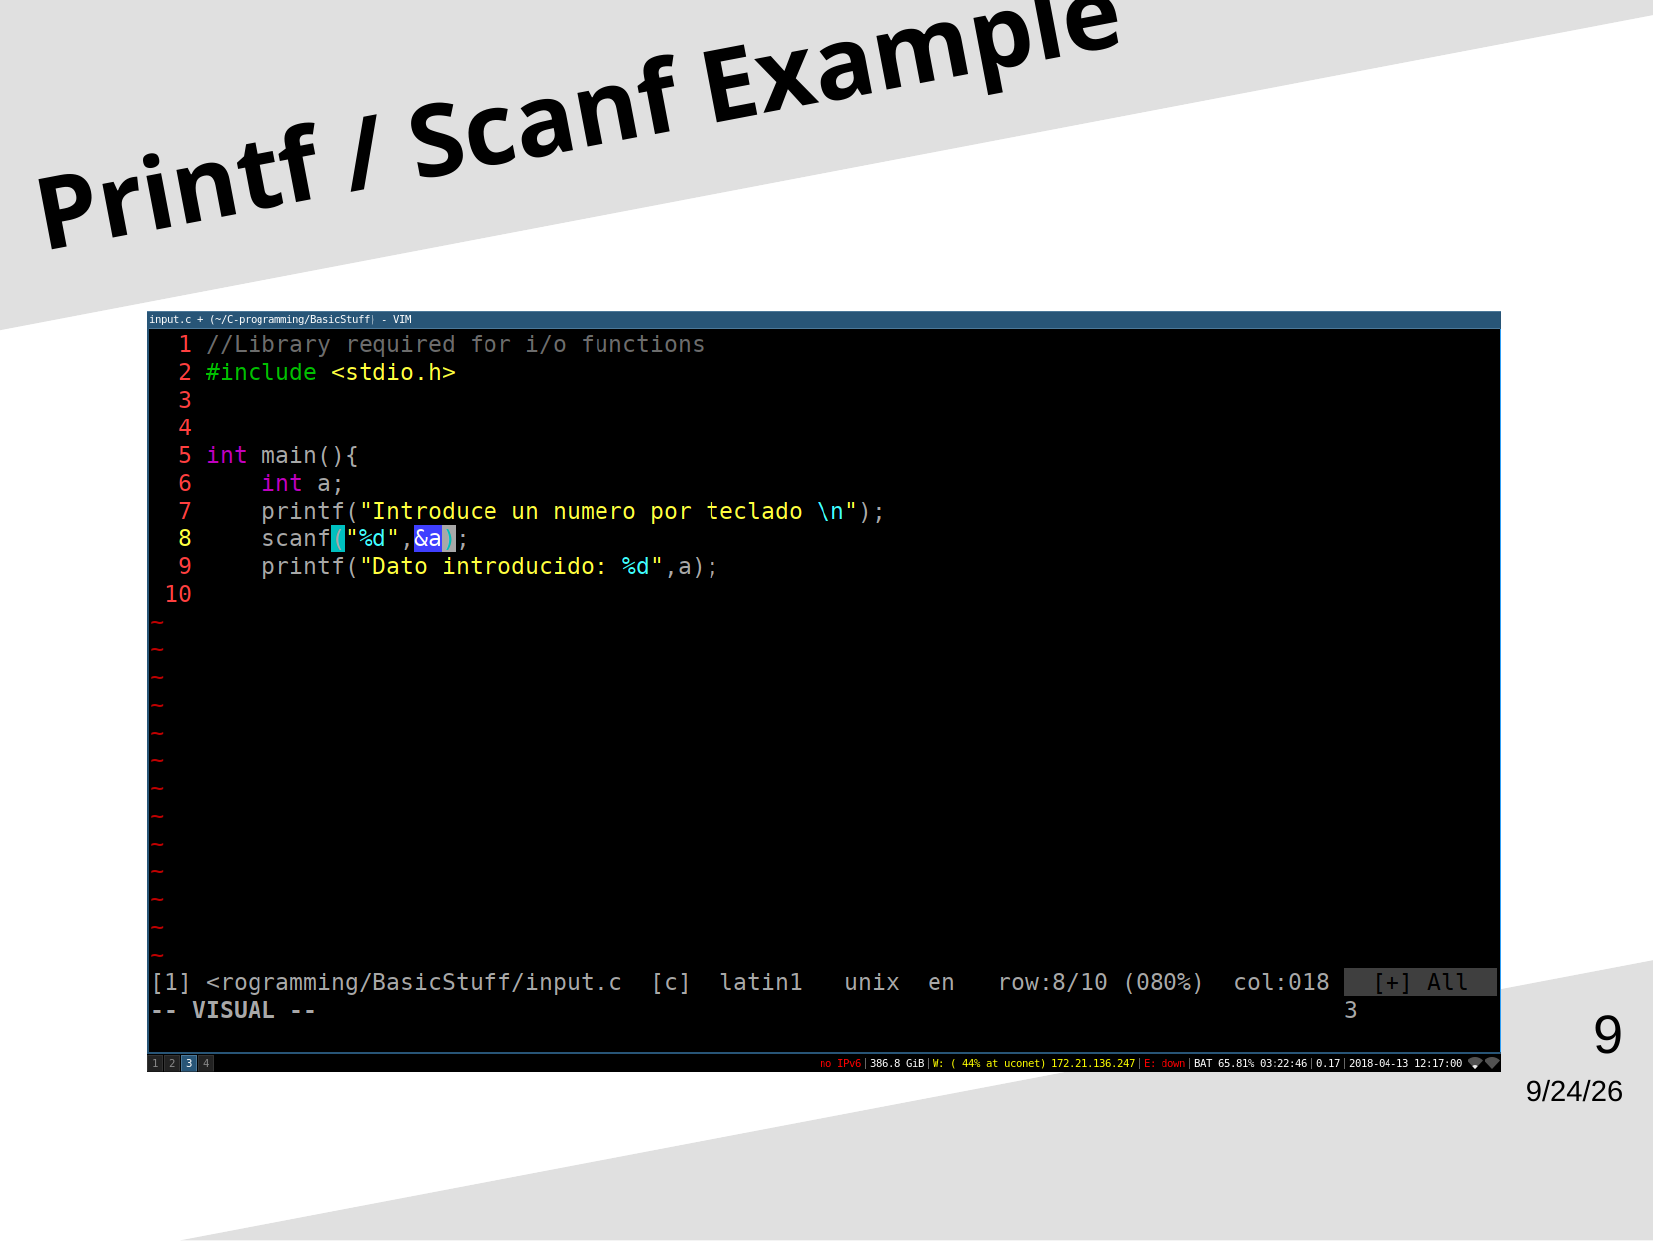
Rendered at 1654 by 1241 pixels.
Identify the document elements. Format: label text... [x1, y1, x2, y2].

title Printf / Scanf Example [16, 0, 1518, 315]
picture [147, 311, 1501, 1072]
